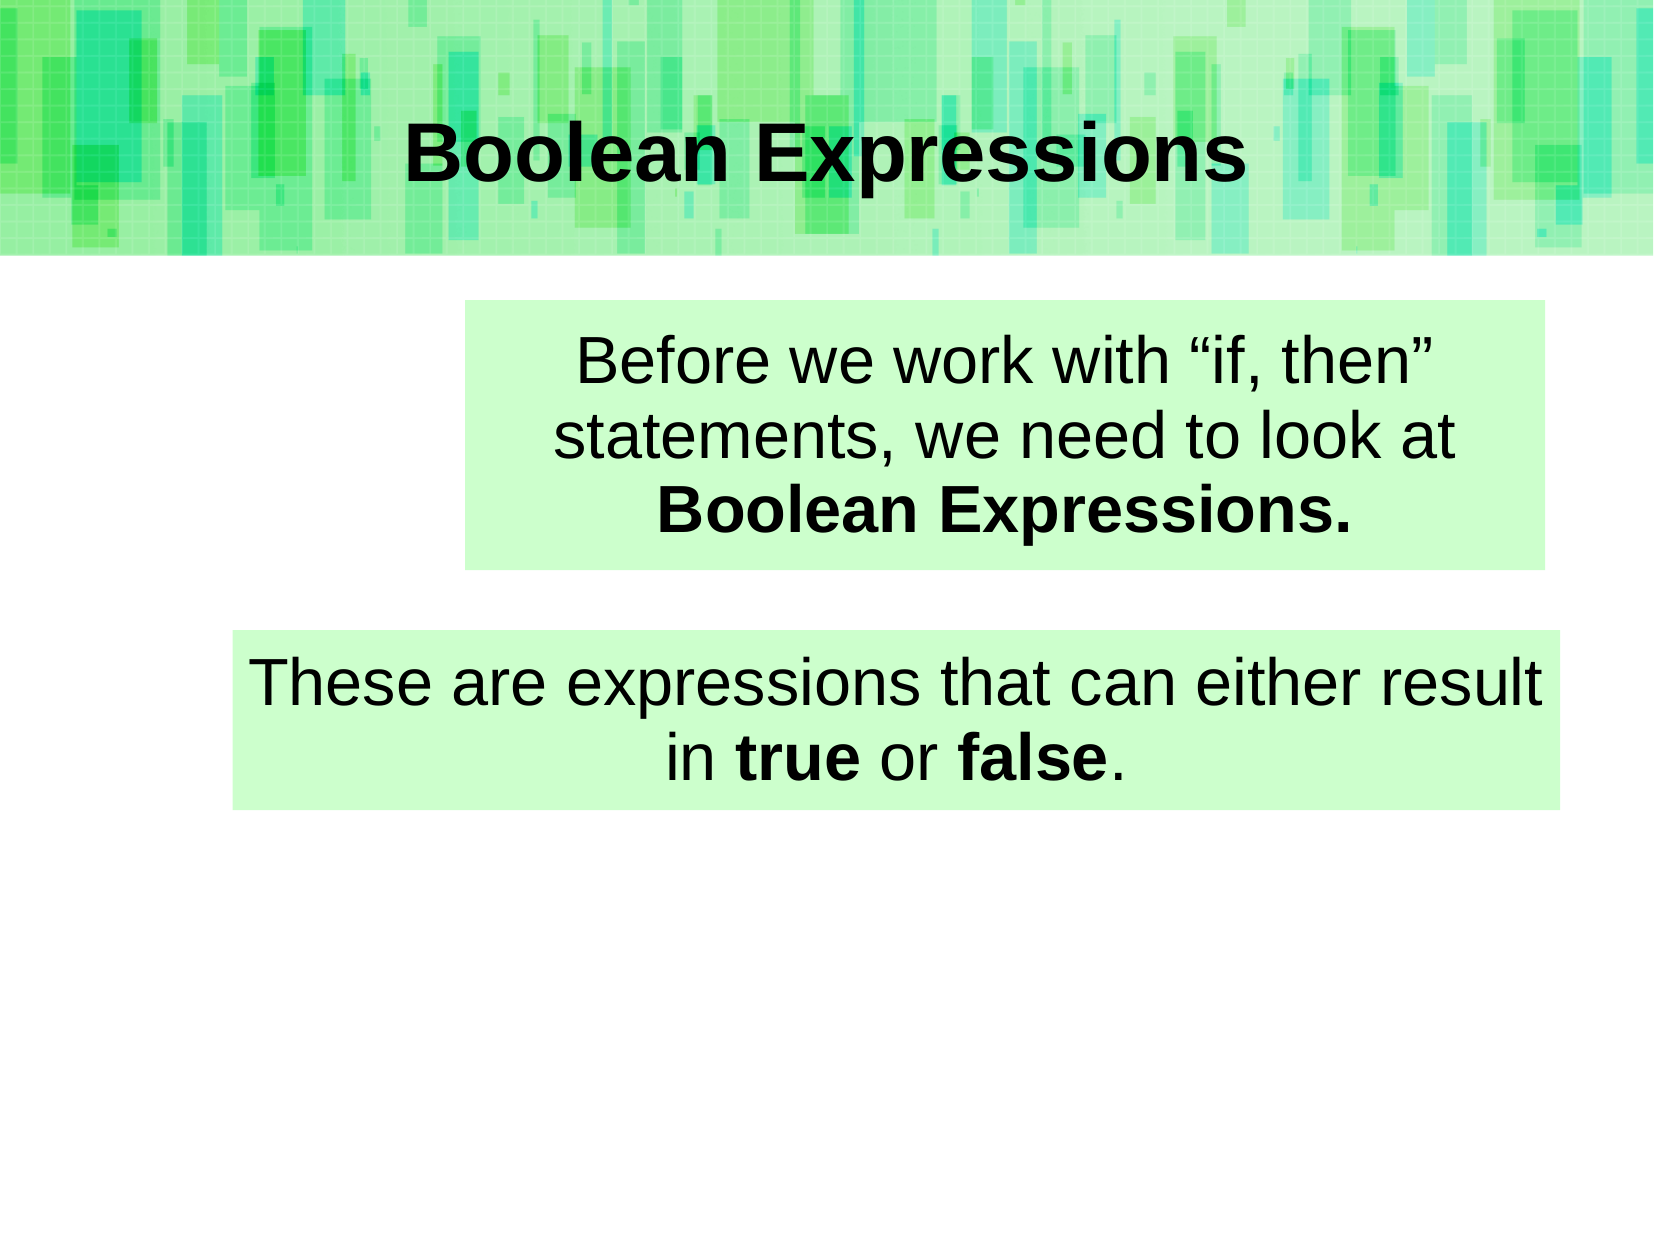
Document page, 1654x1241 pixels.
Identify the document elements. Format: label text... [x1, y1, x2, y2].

picture [0, 0, 1654, 1241]
text_box These are expressions that can either result in true or false. [232, 630, 1561, 811]
title Boolean Expressions [82, 49, 1571, 257]
subtitle Before we work with “if, then” statements, we need to look at Boolean Expressions. [465, 300, 1546, 571]
